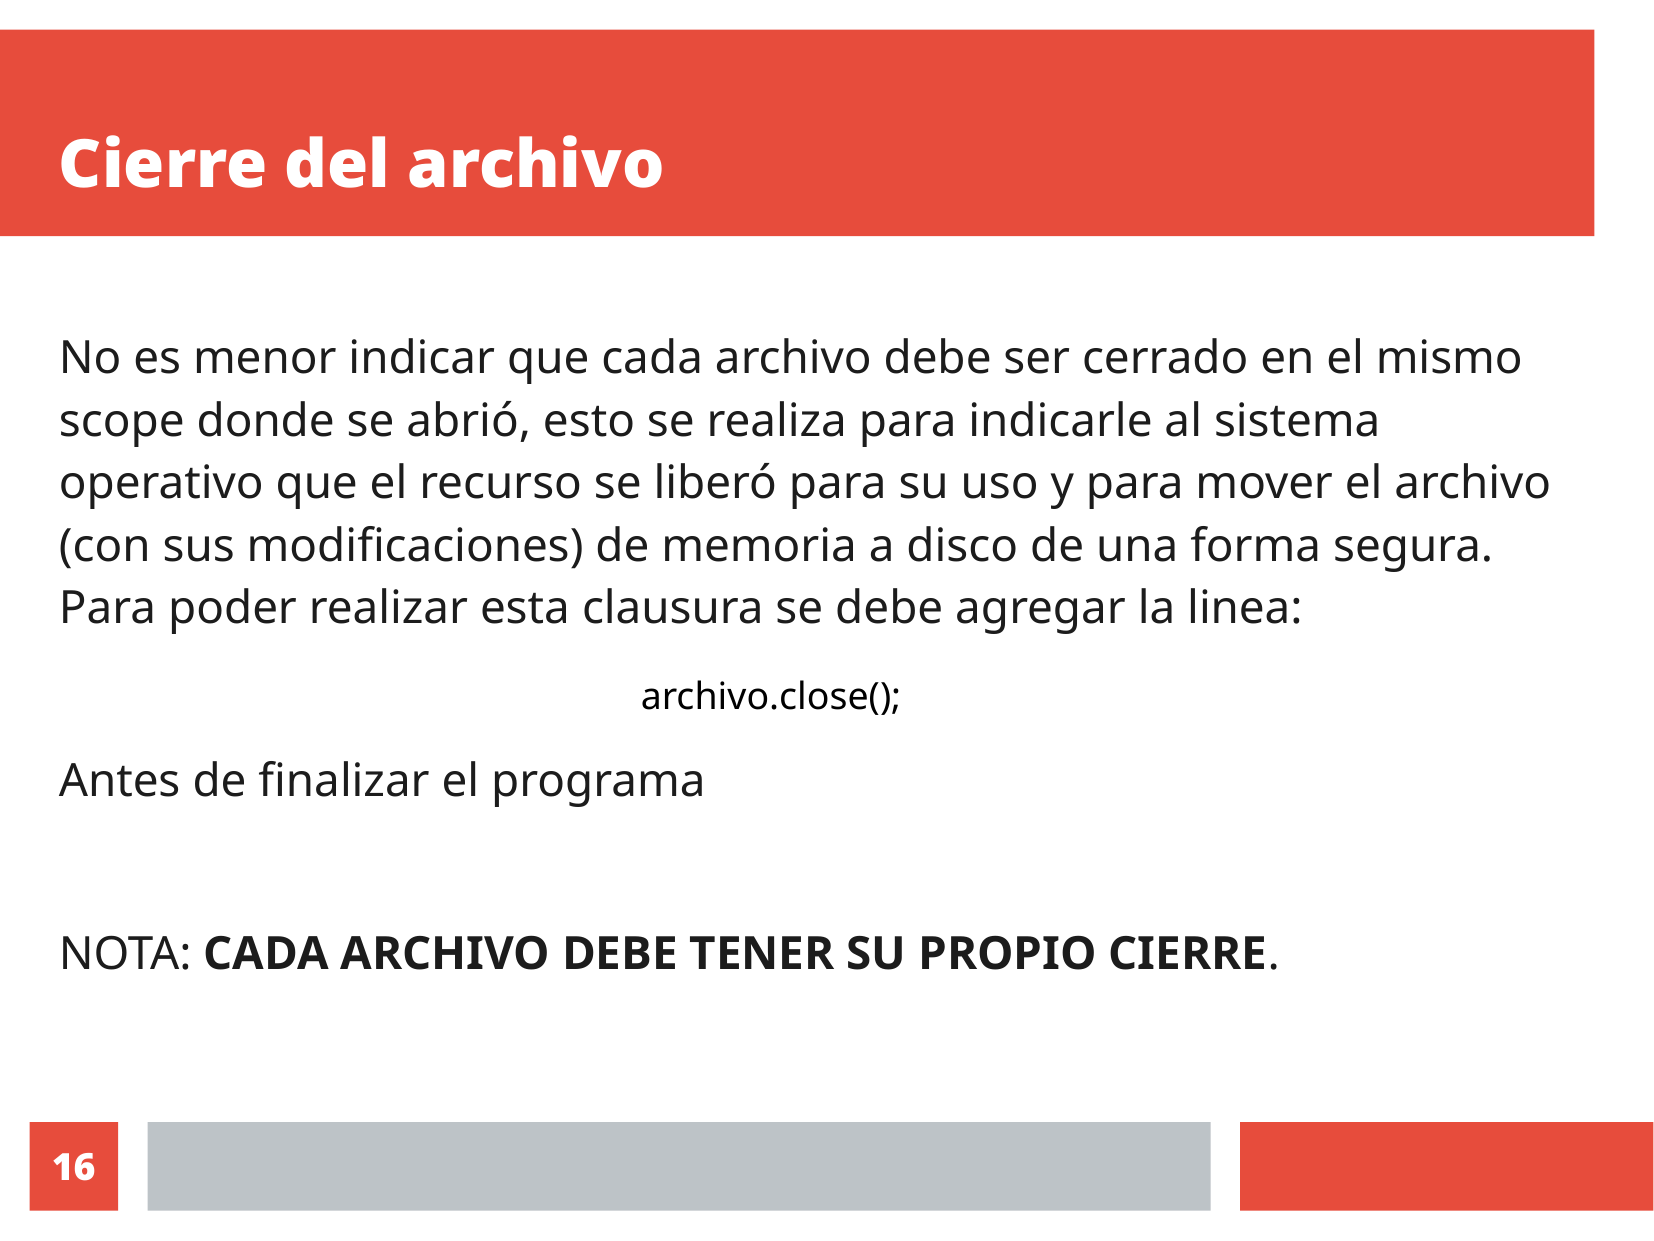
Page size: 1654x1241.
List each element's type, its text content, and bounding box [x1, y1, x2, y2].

list No es menor indicar que cada archivo debe ser cerrado en el mismo scope donde se abrió, esto se realiza para indicarle al sistema operativo que el recurso se liberó para su uso y para mover el archivo (con sus modificaciones) de memoria a disco de una forma segura. Para poder realizar esta clausura se debe agregar la linea: Antes de finalizar el programa NOTA: CADA ARCHIVO DEBE TENER SU PROPIO CIERRE. [59, 324, 1565, 1093]
text_box archivo.close(); [625, 662, 1654, 721]
title Cierre del archivo [59, 59, 1595, 207]
